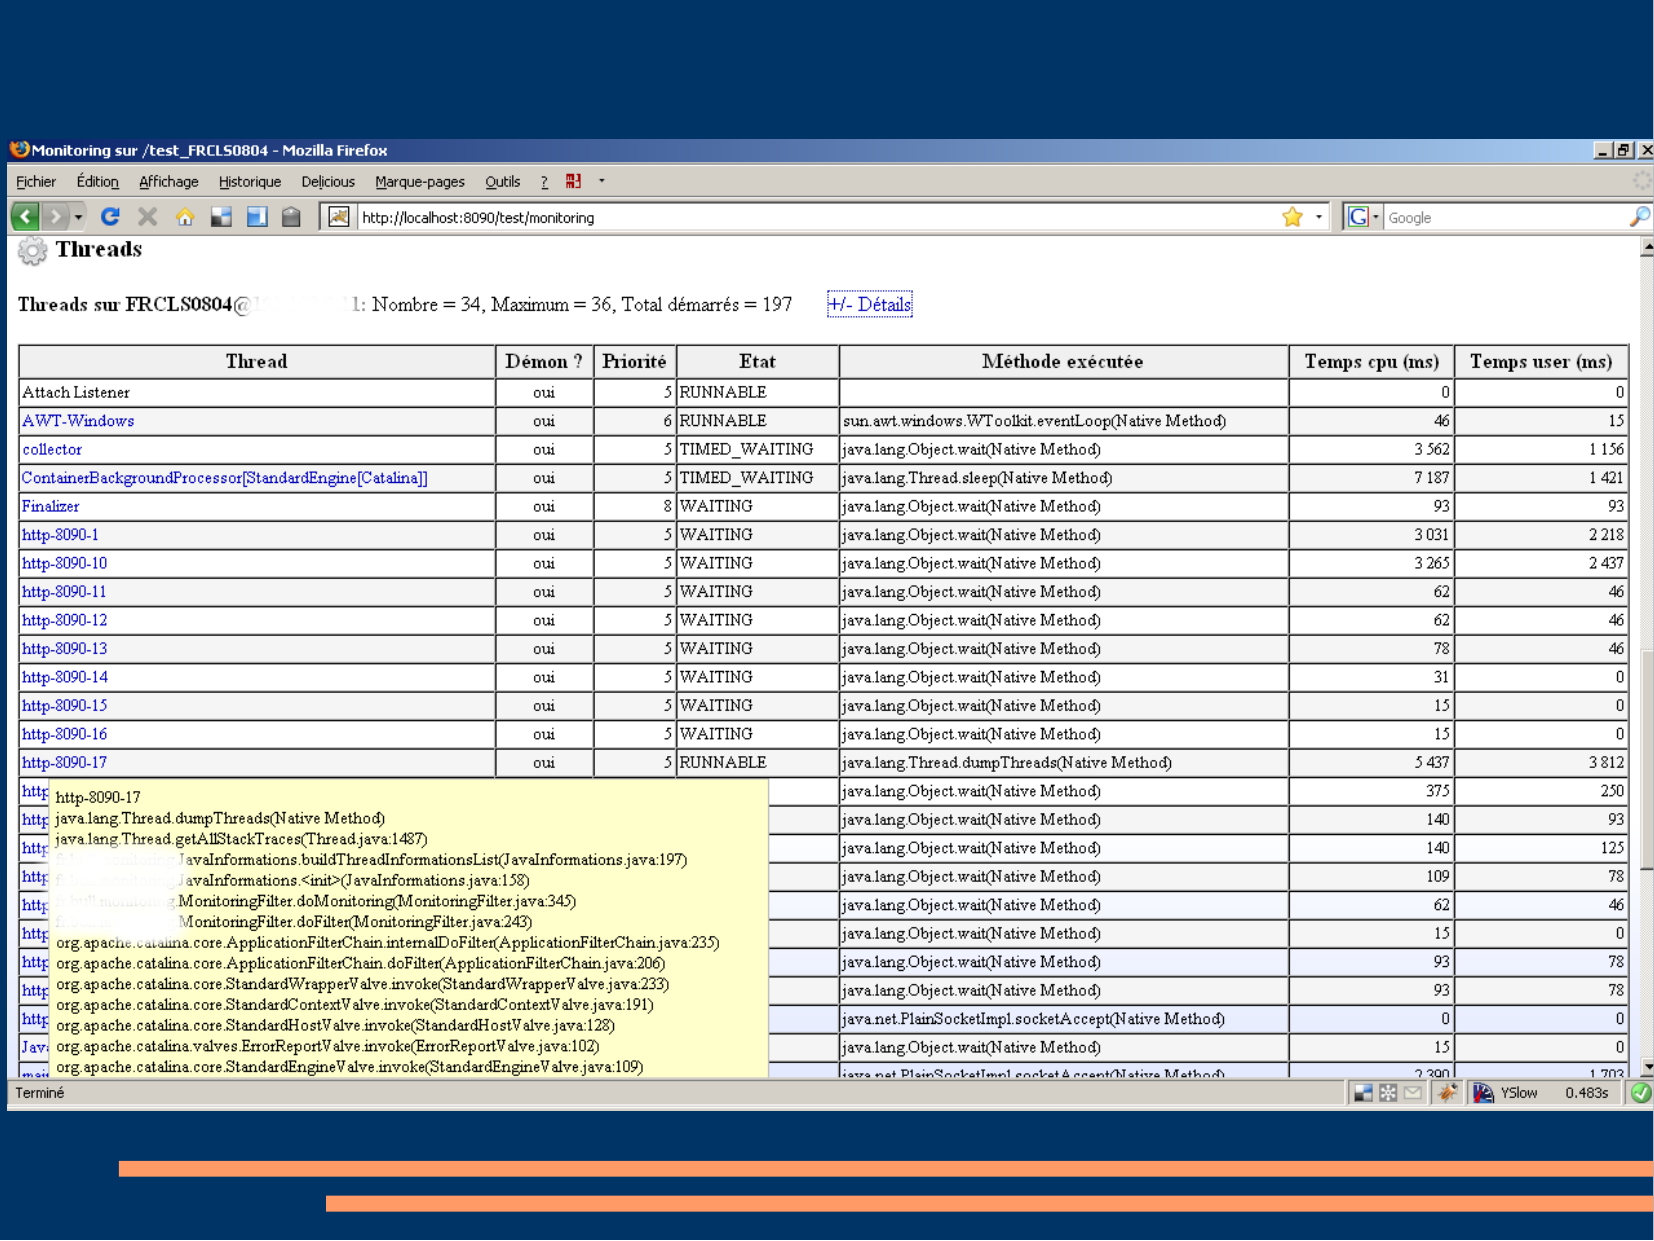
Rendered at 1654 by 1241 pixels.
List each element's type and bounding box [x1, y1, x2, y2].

picture [7, 139, 1654, 1111]
